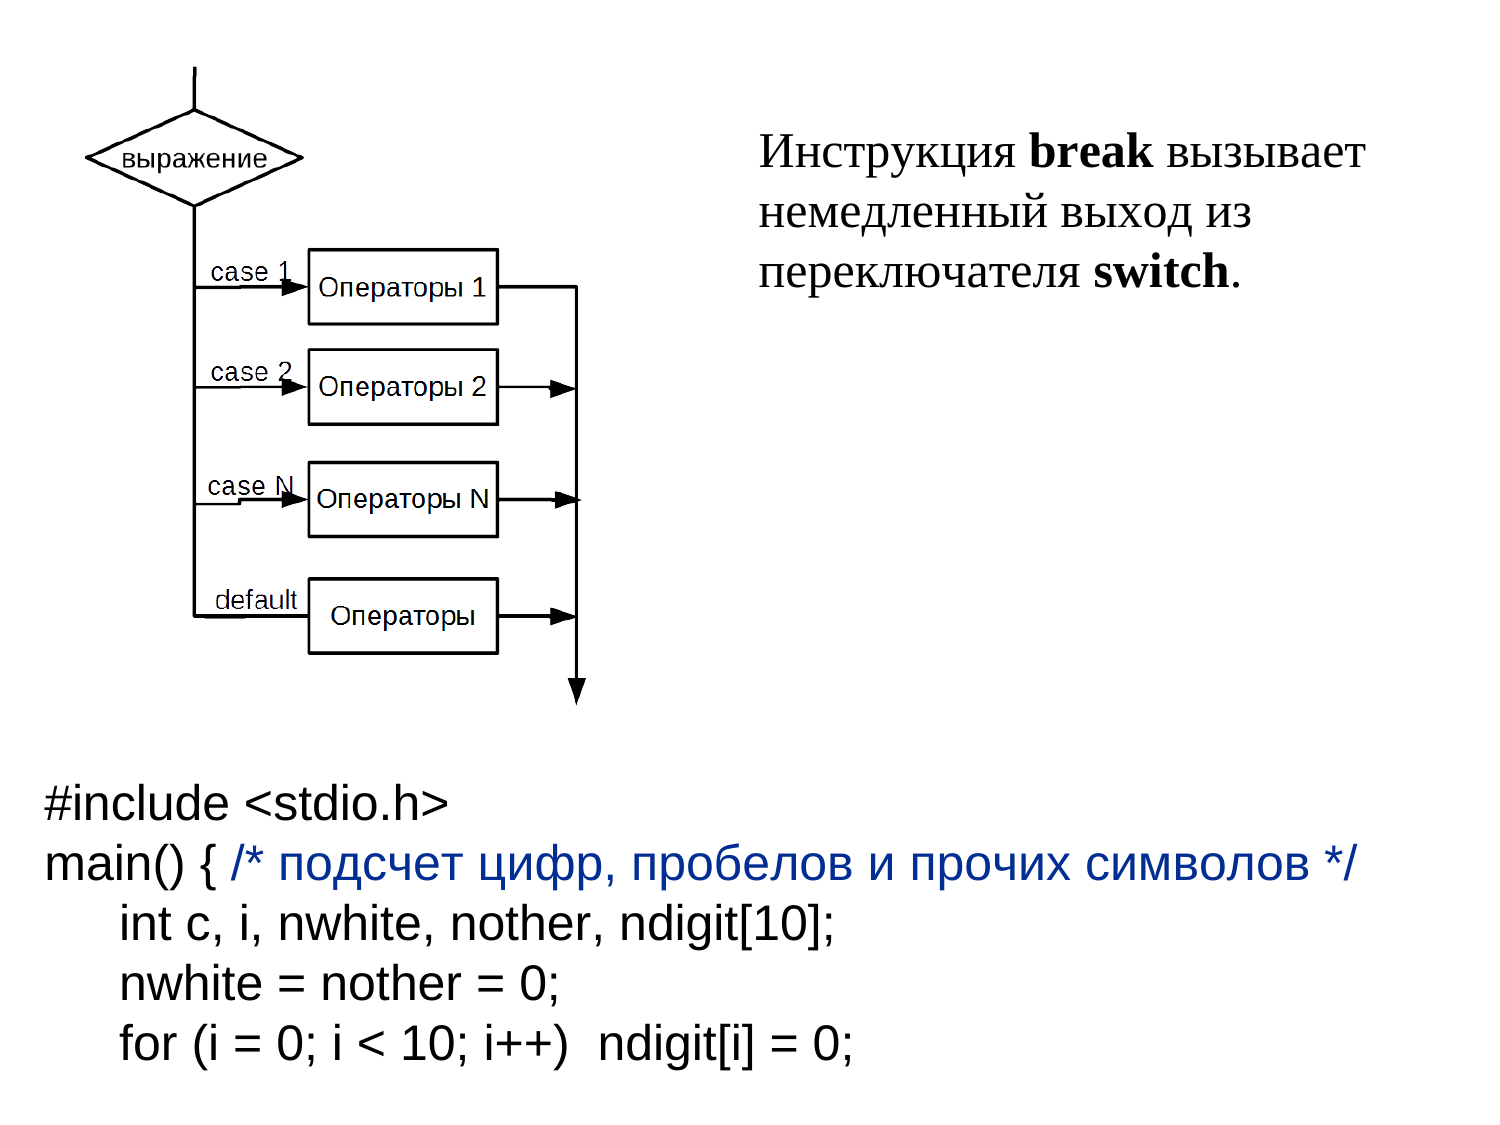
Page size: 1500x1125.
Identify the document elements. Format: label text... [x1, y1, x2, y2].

picture [84, 64, 628, 724]
text_box Инструкция break вызывает немедленный выход из переключателя switch. [668, 109, 1500, 305]
text_box #include <stdio.h> main() { /* подсчет цифр, пробелов и прочих символов */ int с, i, nwhite, nother, ndigit[10]; nwhite = nother = 0; for (i = 0; i < 10; i++) ndigit[i] = 0; [29, 763, 1500, 1079]
